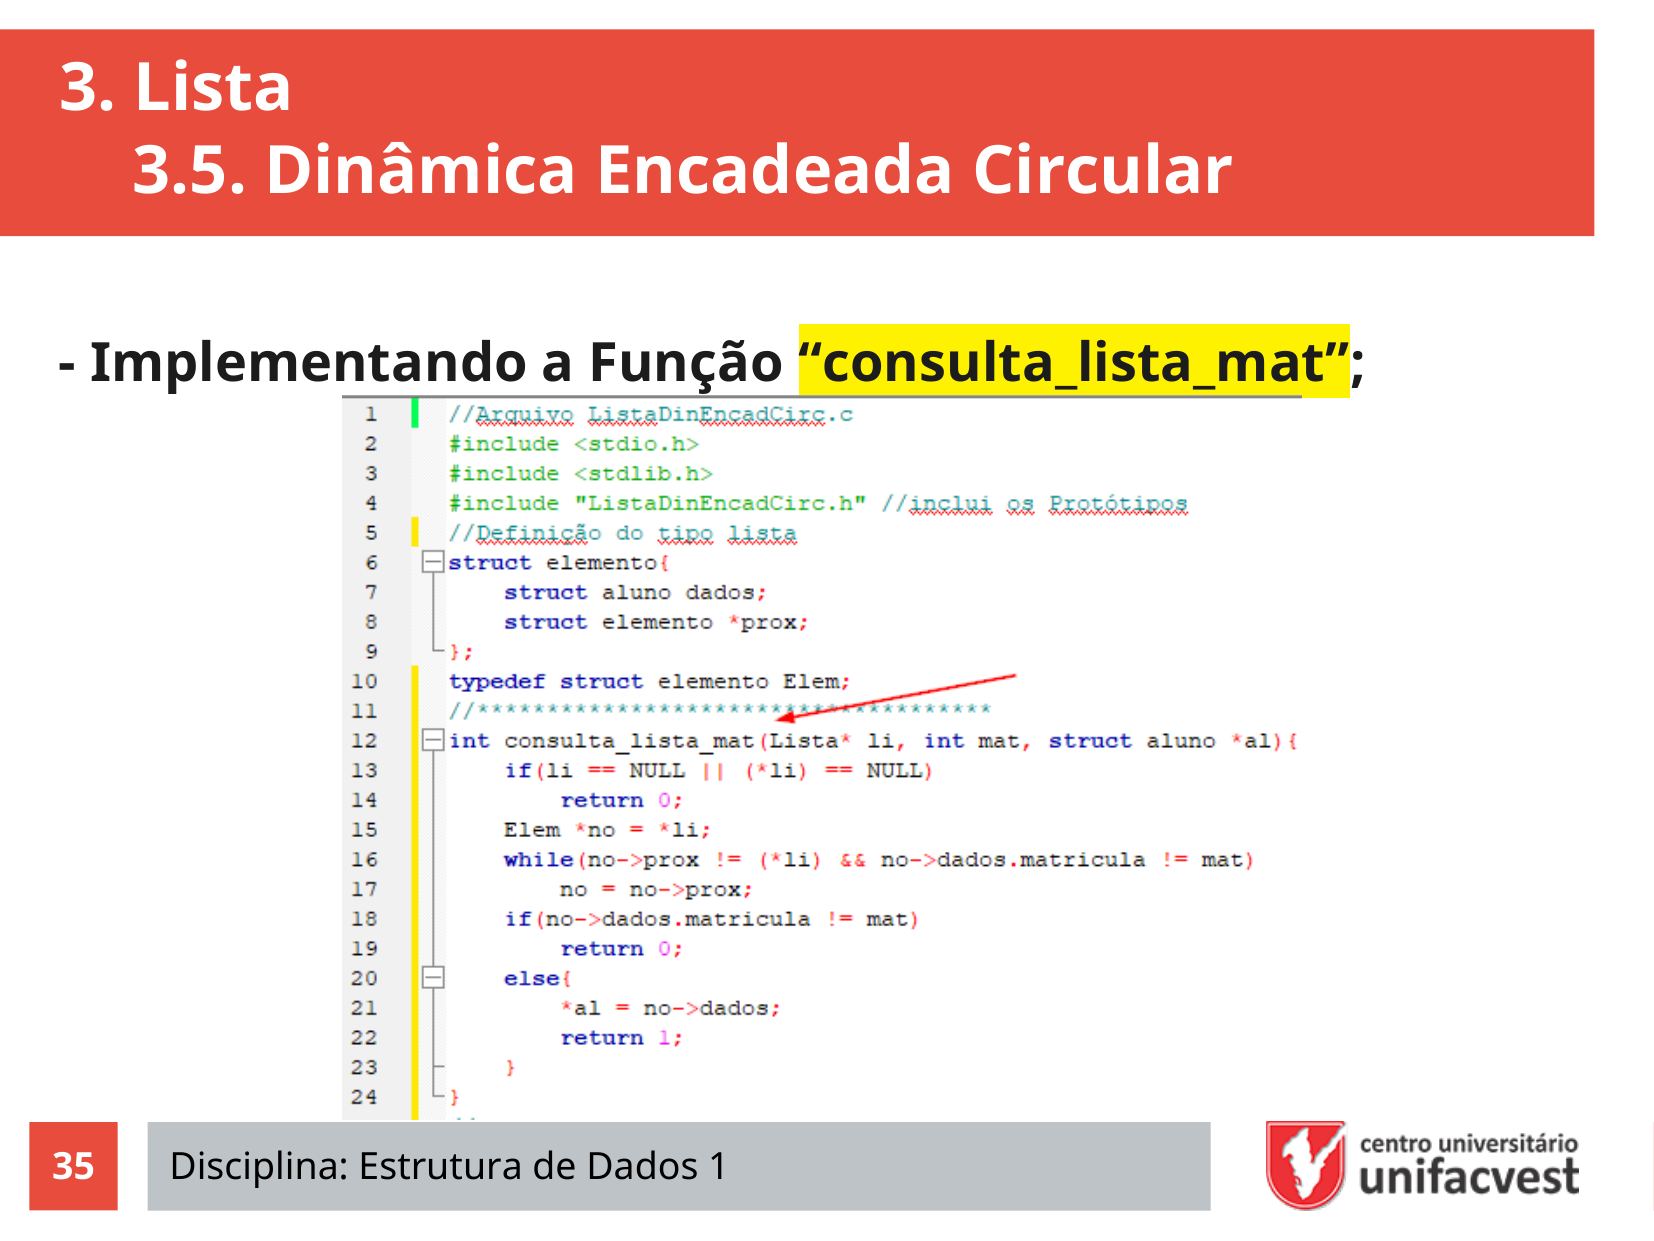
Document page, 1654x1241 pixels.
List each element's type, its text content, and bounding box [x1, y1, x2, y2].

picture [342, 395, 1302, 1120]
title 3. Lista 3.5. Dinâmica Encadeada Circular [59, 59, 1595, 207]
text_box [1238, 1120, 1654, 1212]
picture [1266, 1121, 1579, 1211]
text_box Disciplina: Estrutura de Dados 1 [154, 1132, 1205, 1196]
list - Implementando a Função “consulta_lista_mat”; [59, 324, 1566, 1093]
